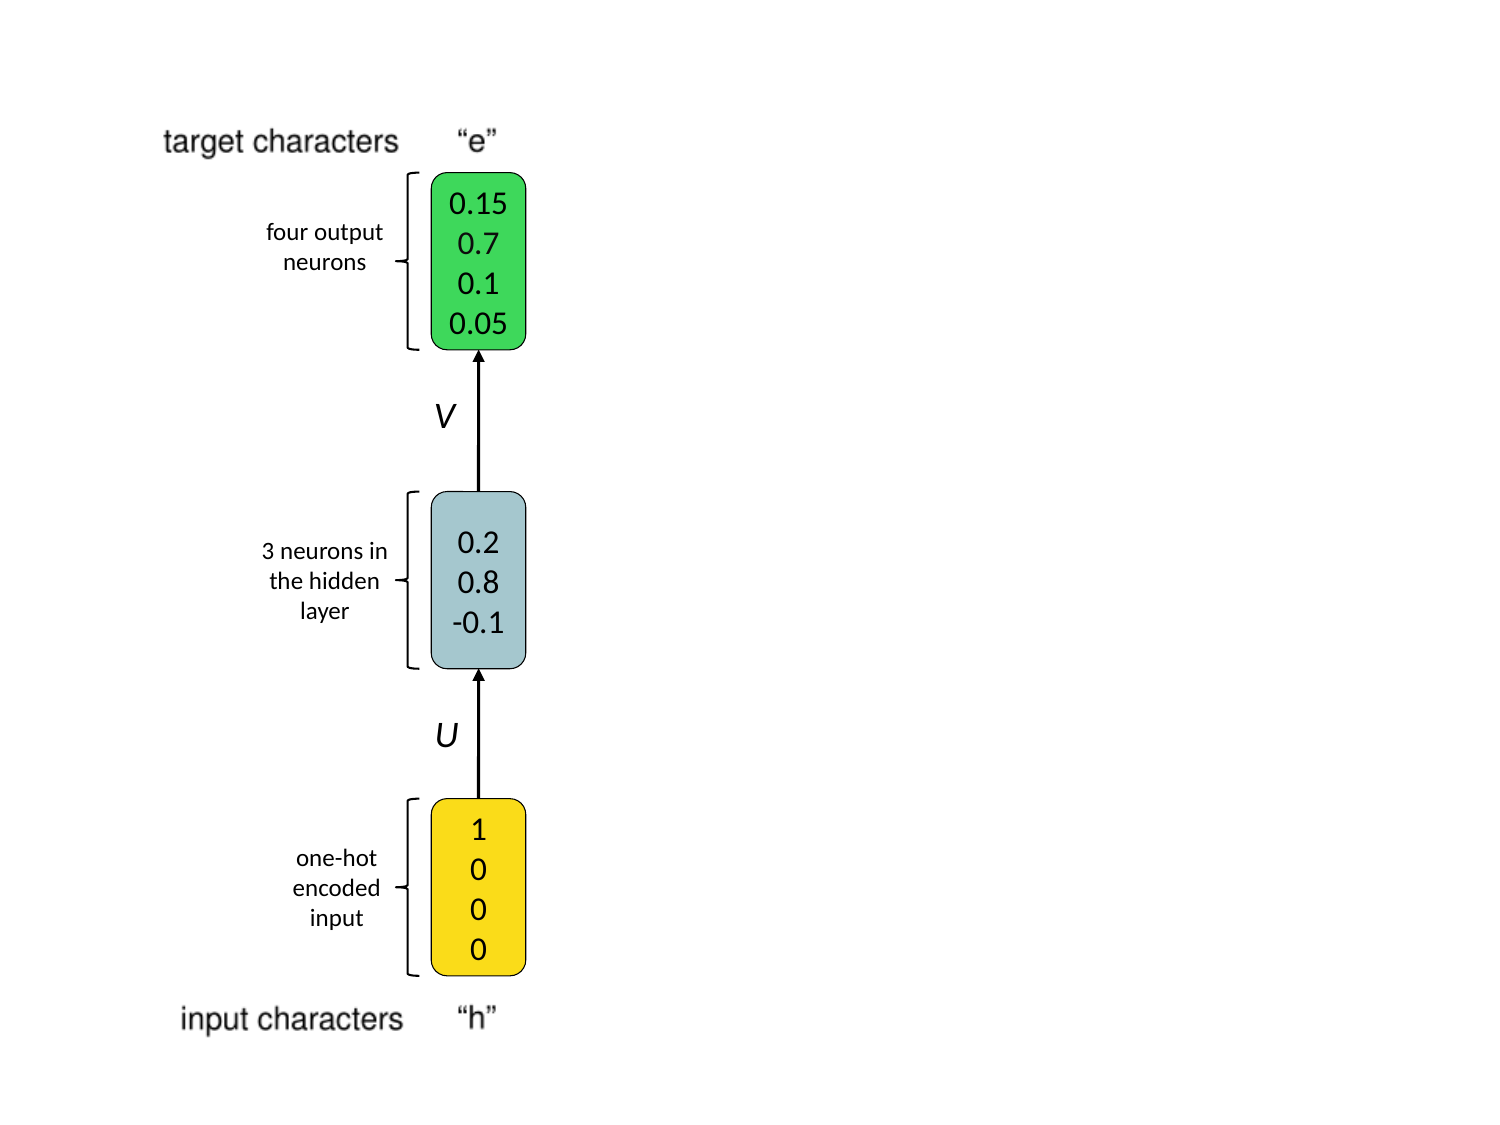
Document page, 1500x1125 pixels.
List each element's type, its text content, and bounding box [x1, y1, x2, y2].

picture [454, 999, 504, 1033]
text_box 1 0 0 0 [431, 798, 526, 976]
chart [431, 397, 466, 435]
picture [159, 124, 405, 161]
text_box 3 neurons in the hidden layer [242, 527, 408, 632]
picture [176, 999, 408, 1039]
text_box one-hot encoded input [265, 834, 408, 939]
text_box 0.2 0.8 -0.1 [431, 491, 526, 669]
text_box four output neurons [242, 208, 408, 283]
picture [454, 125, 501, 157]
chart [431, 716, 466, 757]
text_box 0.15 0.7 0.1 0.05 [431, 172, 526, 350]
